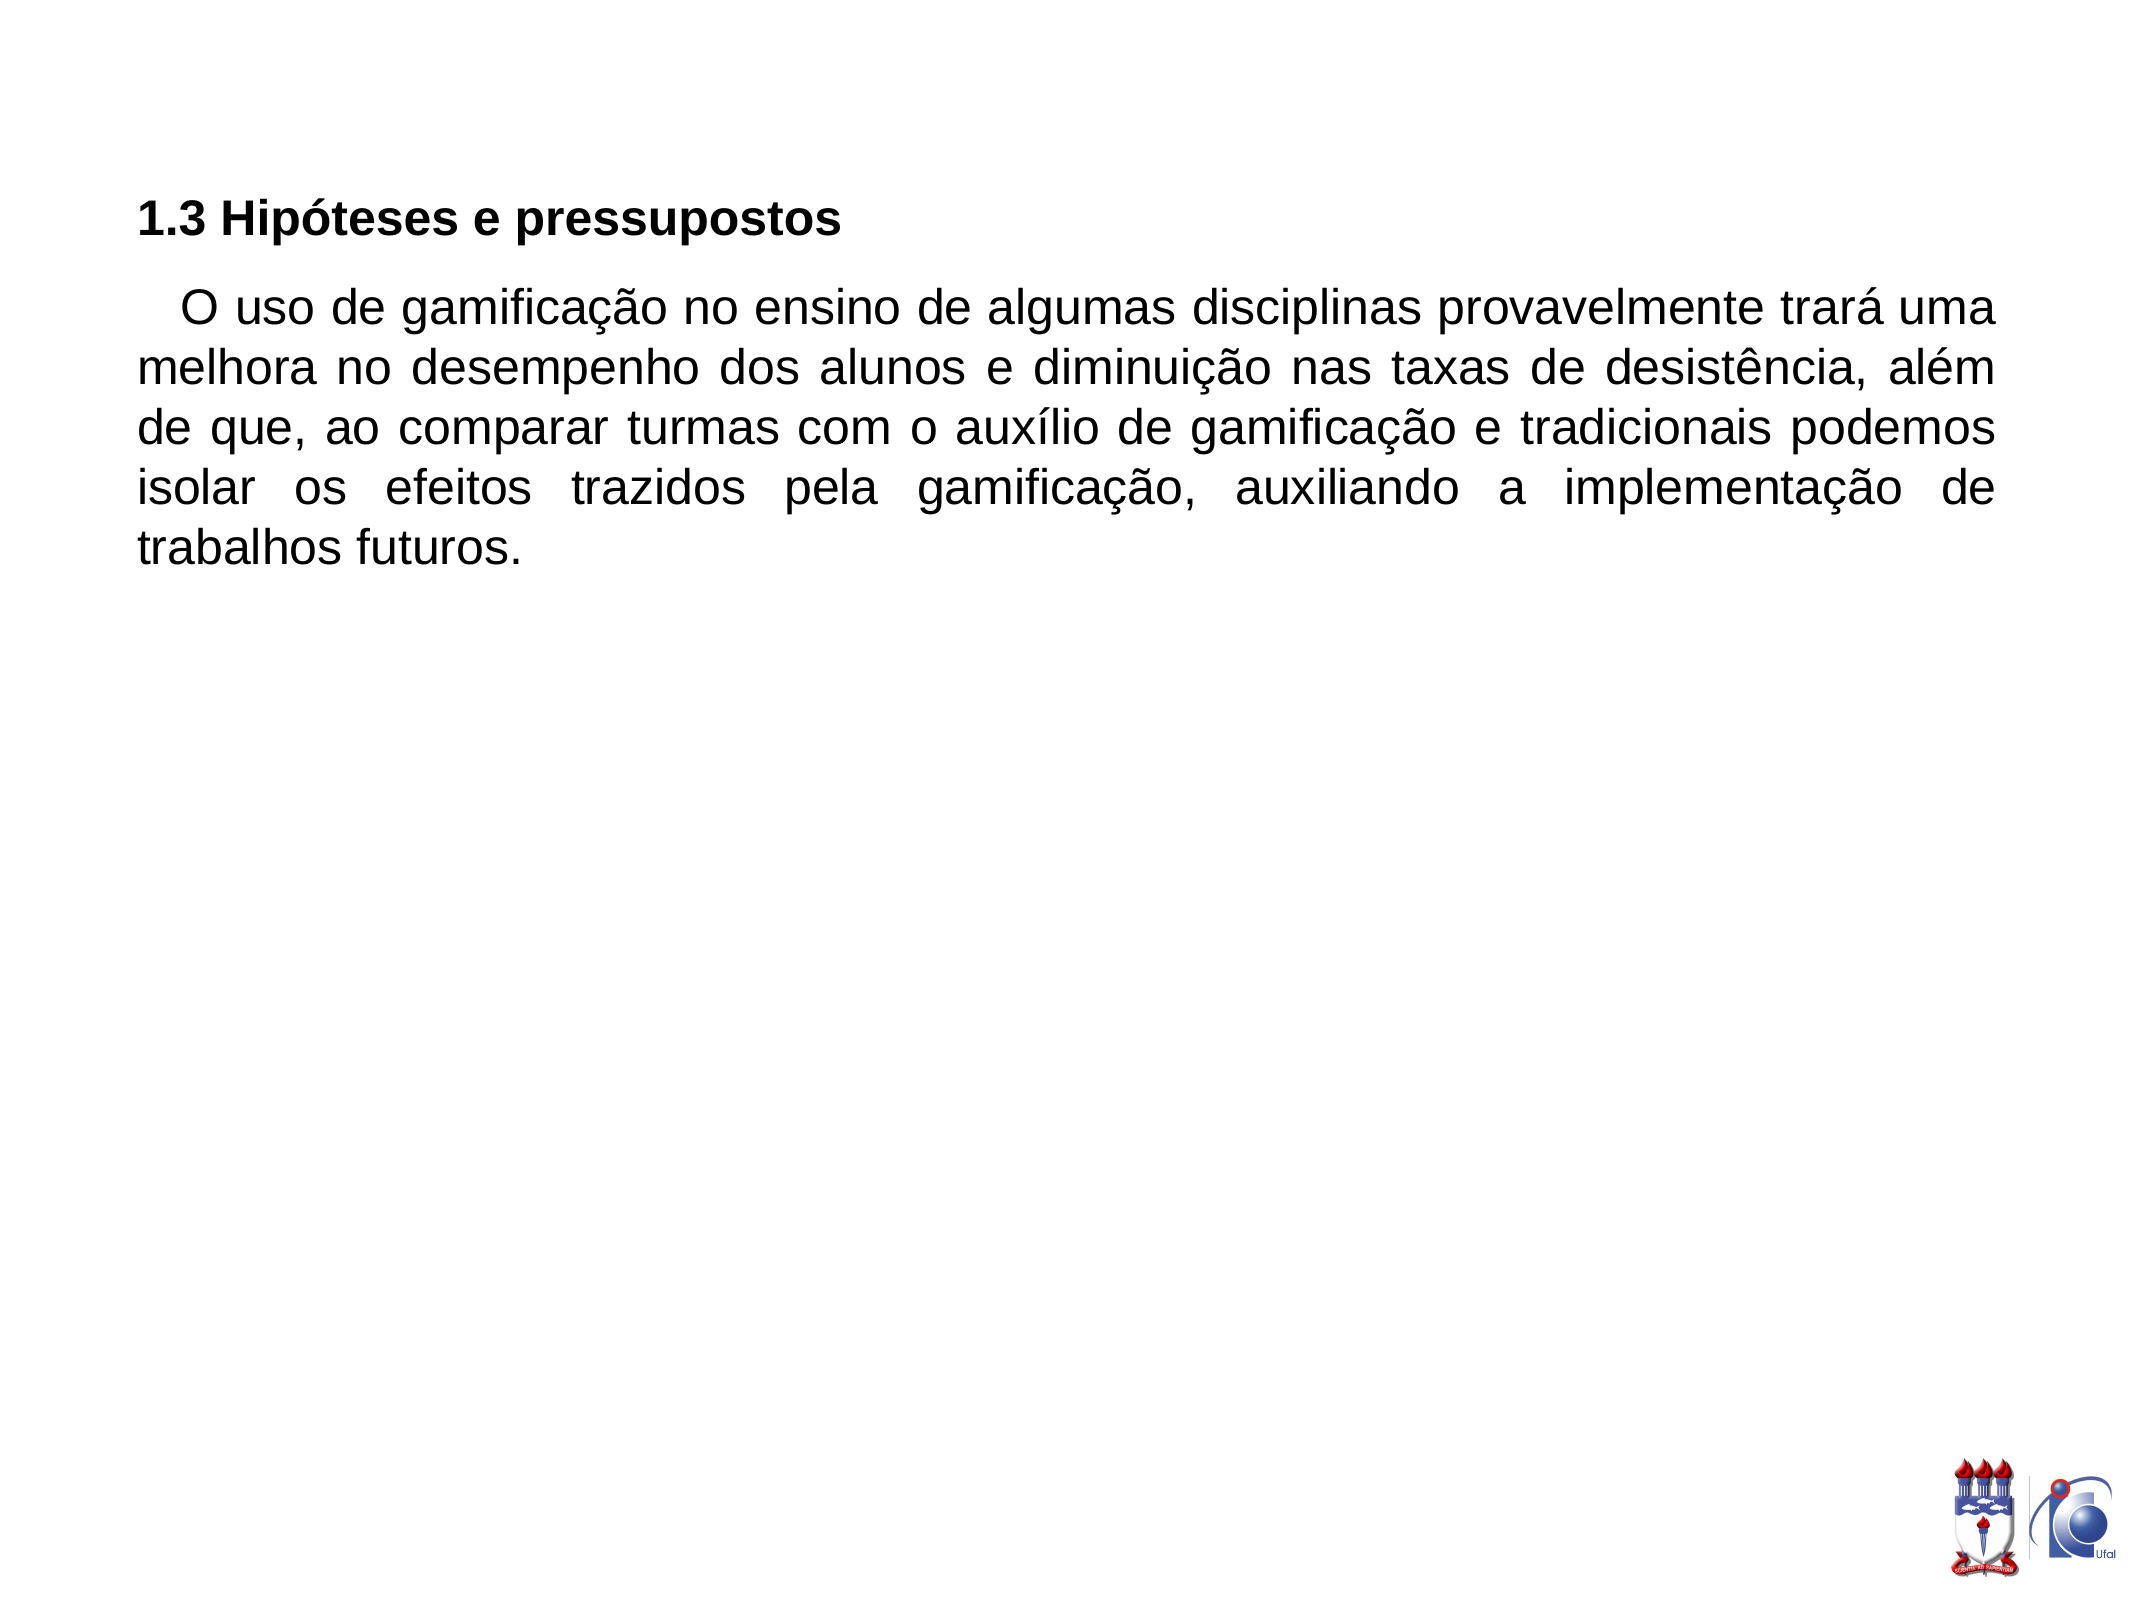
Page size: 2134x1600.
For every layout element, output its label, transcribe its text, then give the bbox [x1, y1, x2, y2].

picture [1948, 1456, 2020, 1579]
list 1.3 Hipóteses e pressupostos O uso de gamificação no ensino de algumas disciplinas provavelmente trará uma melhora no desempenho dos alunos e diminuição nas taxas de desistência, além de que, ao comparar turmas com o auxílio de gamificação e tradicionais podemos isolar os efeitos trazidos pela gamificação, auxiliando a implementação de trabalhos futuros. [137, 96, 1998, 1288]
picture [2028, 1476, 2116, 1559]
